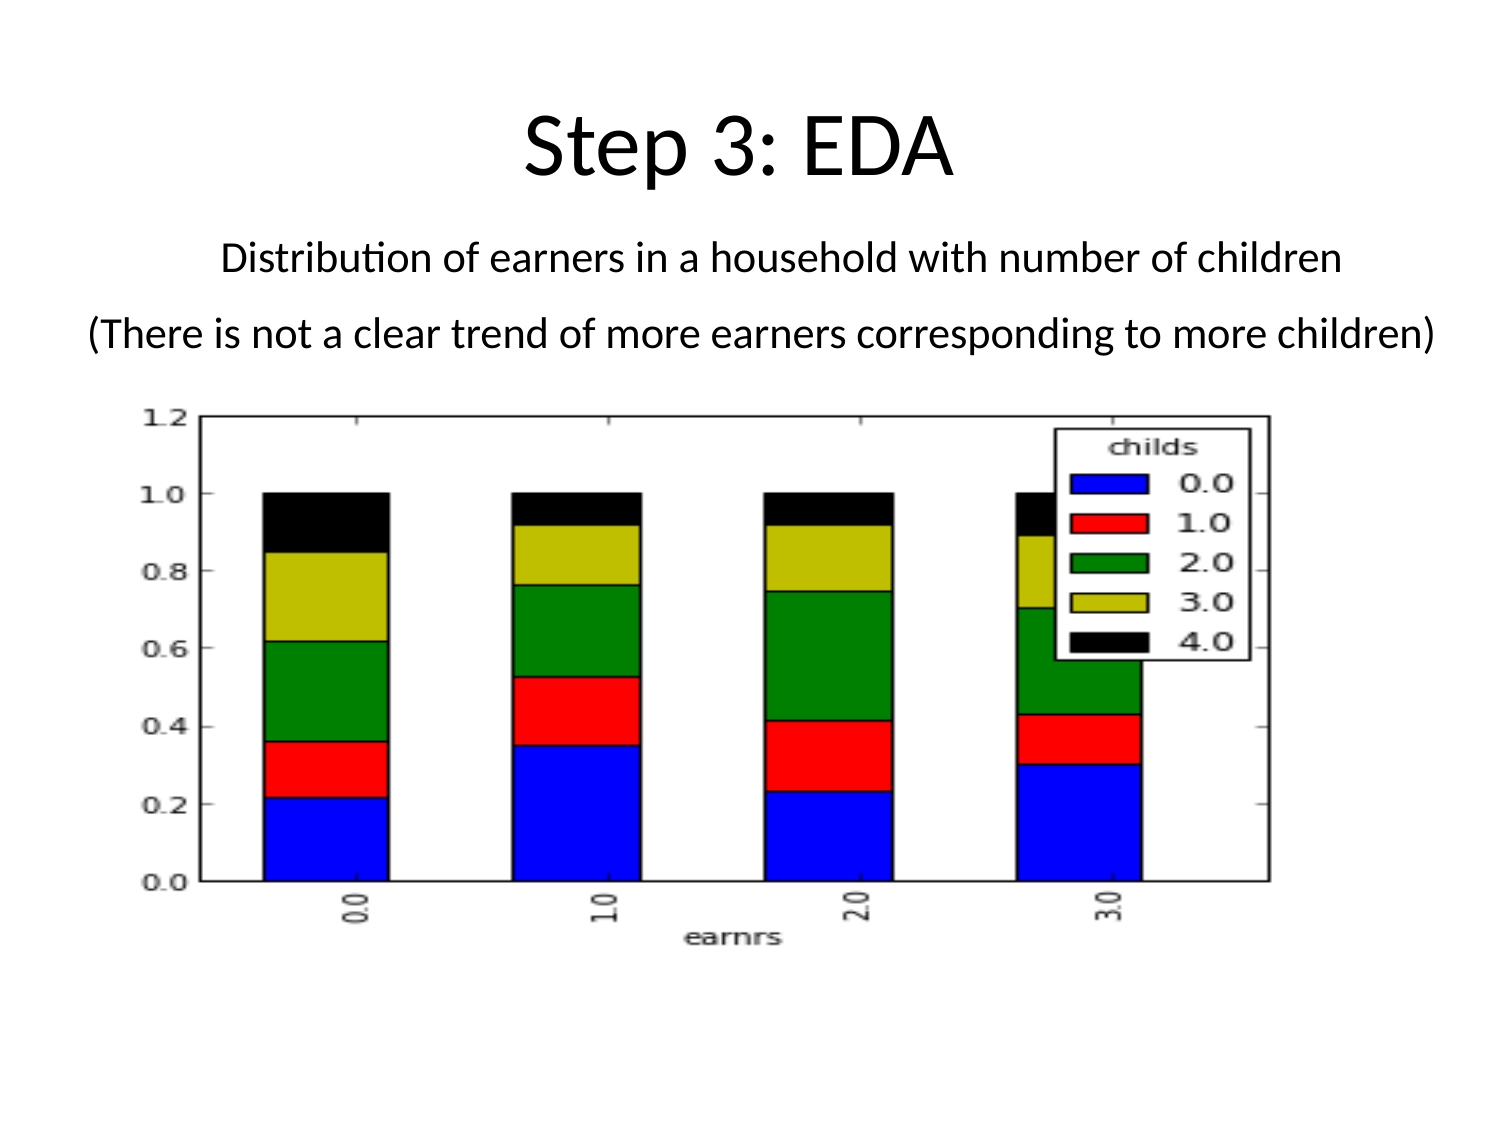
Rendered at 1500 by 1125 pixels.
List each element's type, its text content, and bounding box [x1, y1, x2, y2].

text_box Distribution of earners in a household with number of children (There is not a clear trend of more earners corresponding to more children) [15, 228, 1500, 361]
title Step 3: EDA [75, 45, 1425, 228]
picture [120, 395, 1291, 961]
